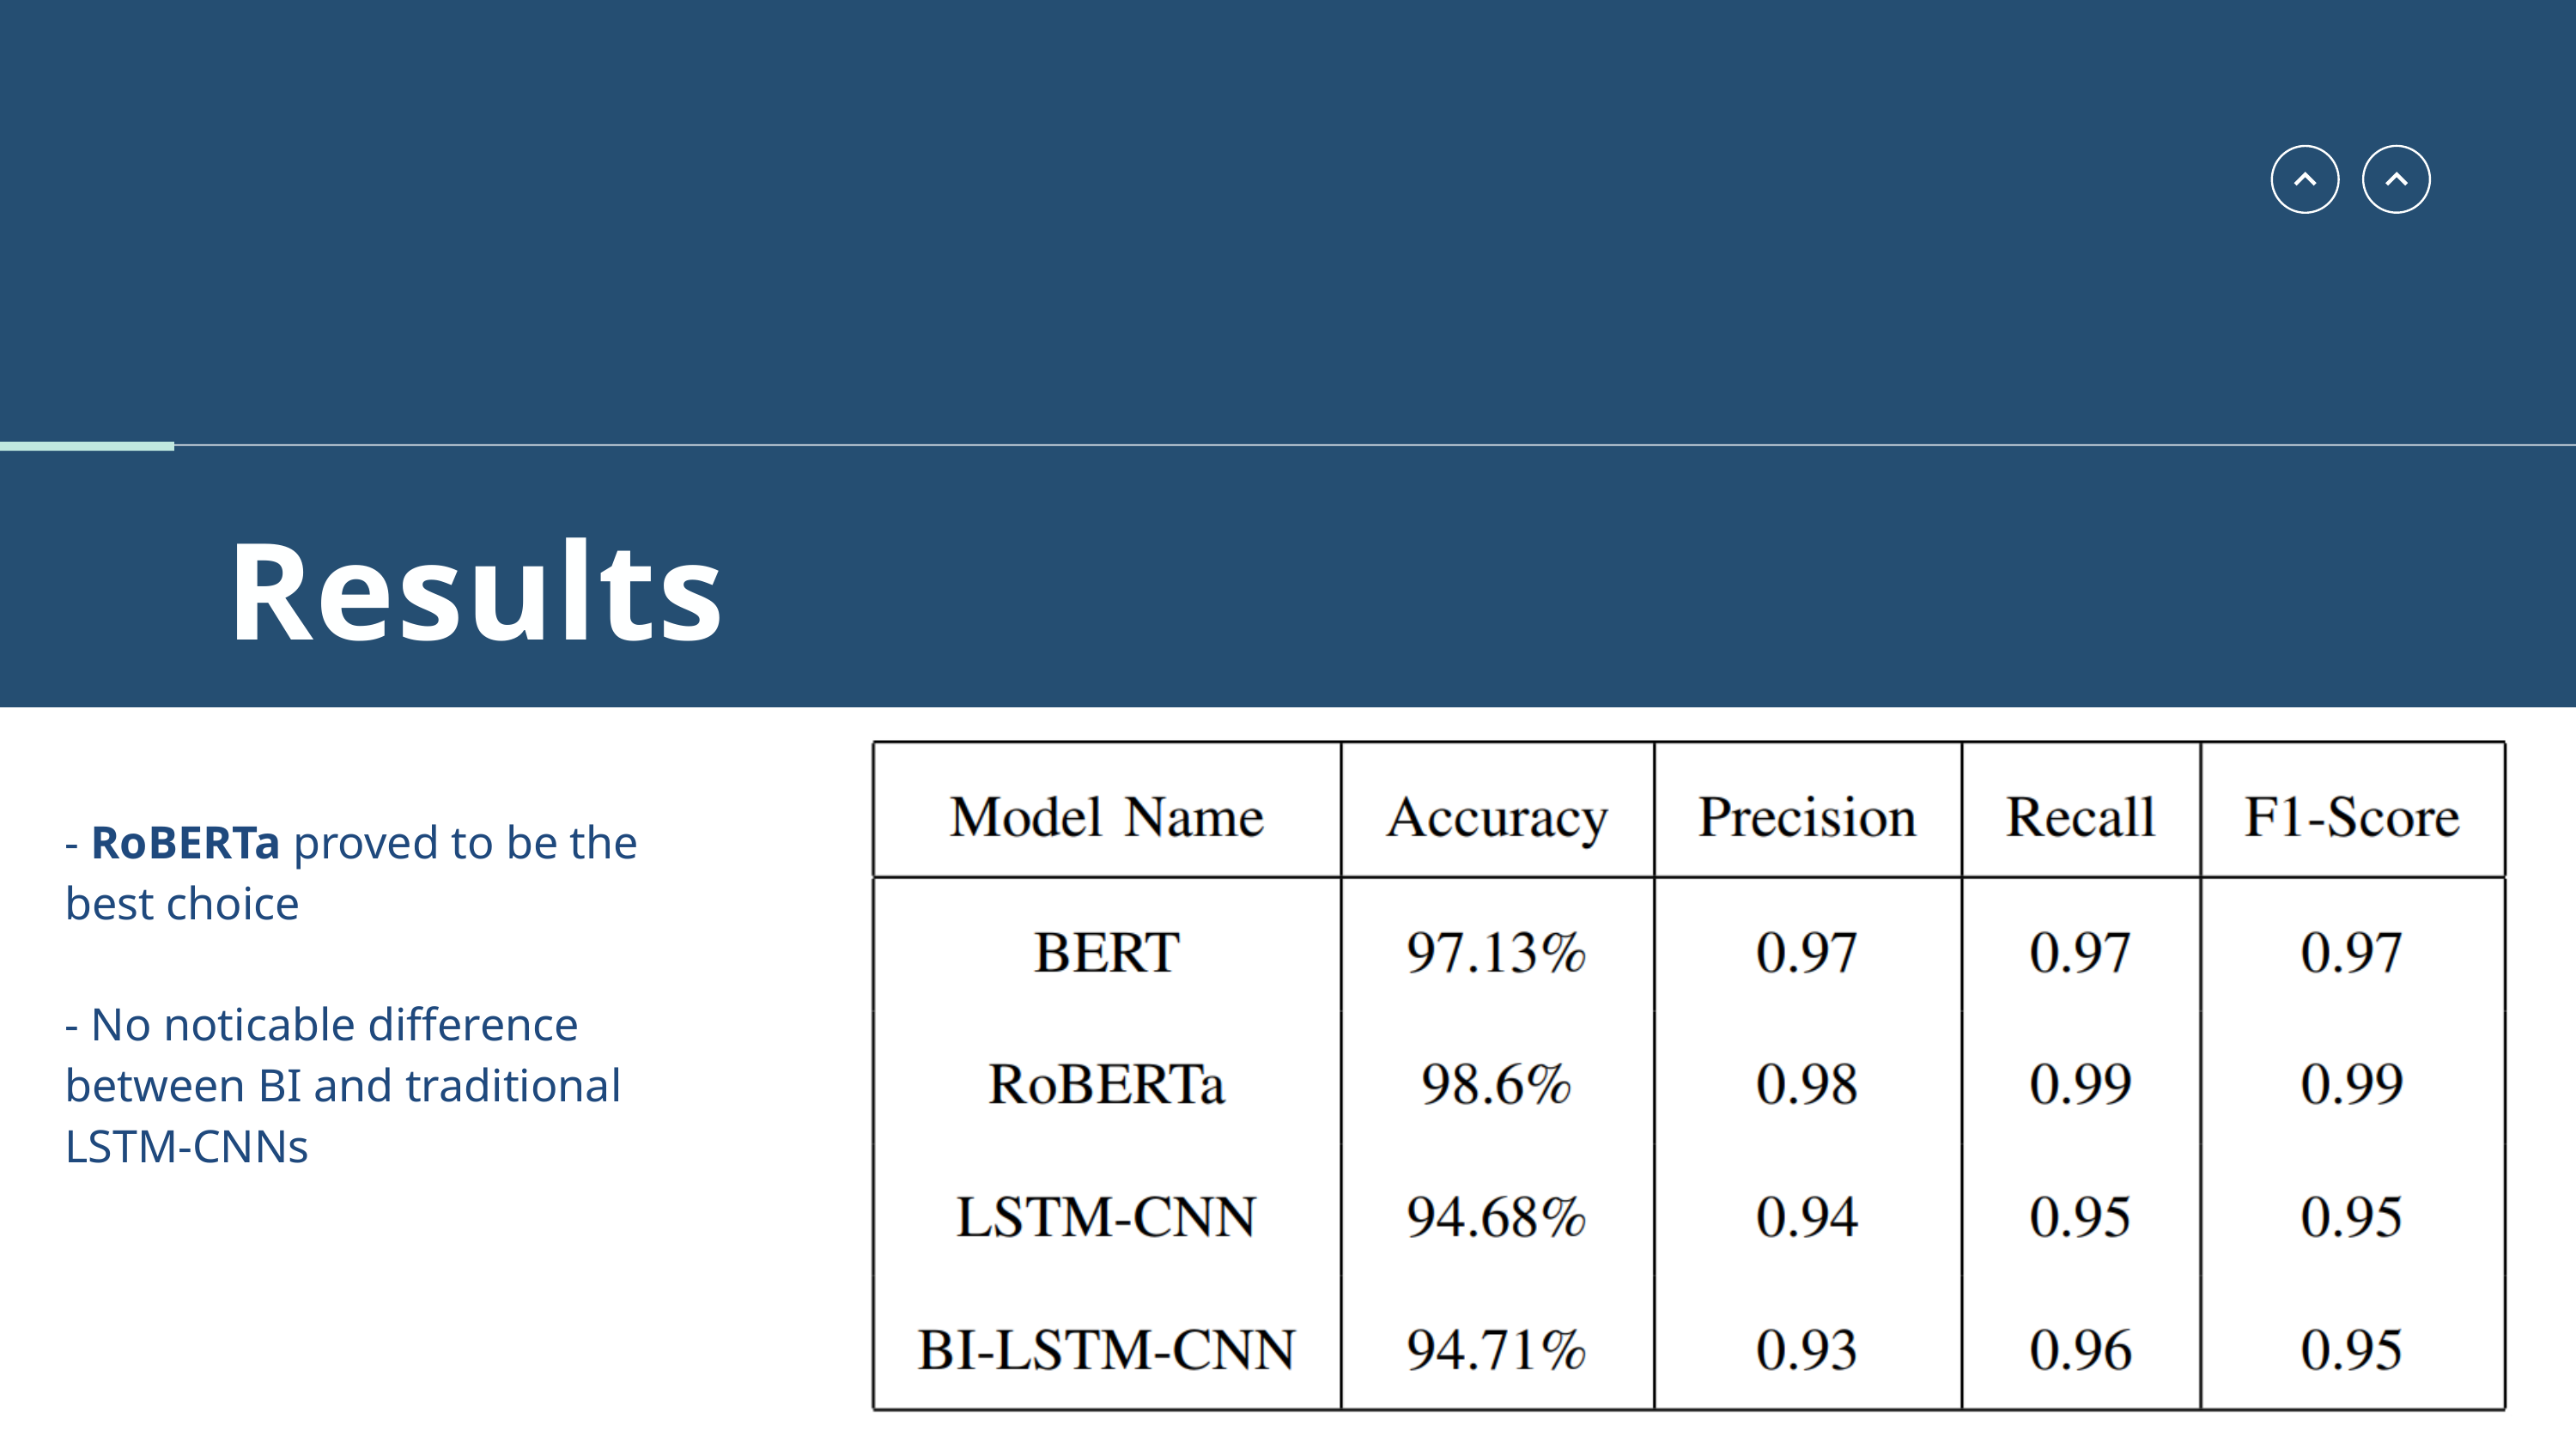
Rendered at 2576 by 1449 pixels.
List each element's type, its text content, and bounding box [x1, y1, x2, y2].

text_box Results [225, 450, 2415, 667]
text_box [2361, 144, 2432, 214]
picture [869, 737, 2512, 1417]
text_box [0, 707, 2576, 1449]
text_box [0, 441, 2576, 452]
text_box [2270, 144, 2340, 214]
text_box - RoBERTa proved to be the best choice - No noticable difference between BI and traditional LSTM-CNNs [52, 804, 741, 1064]
